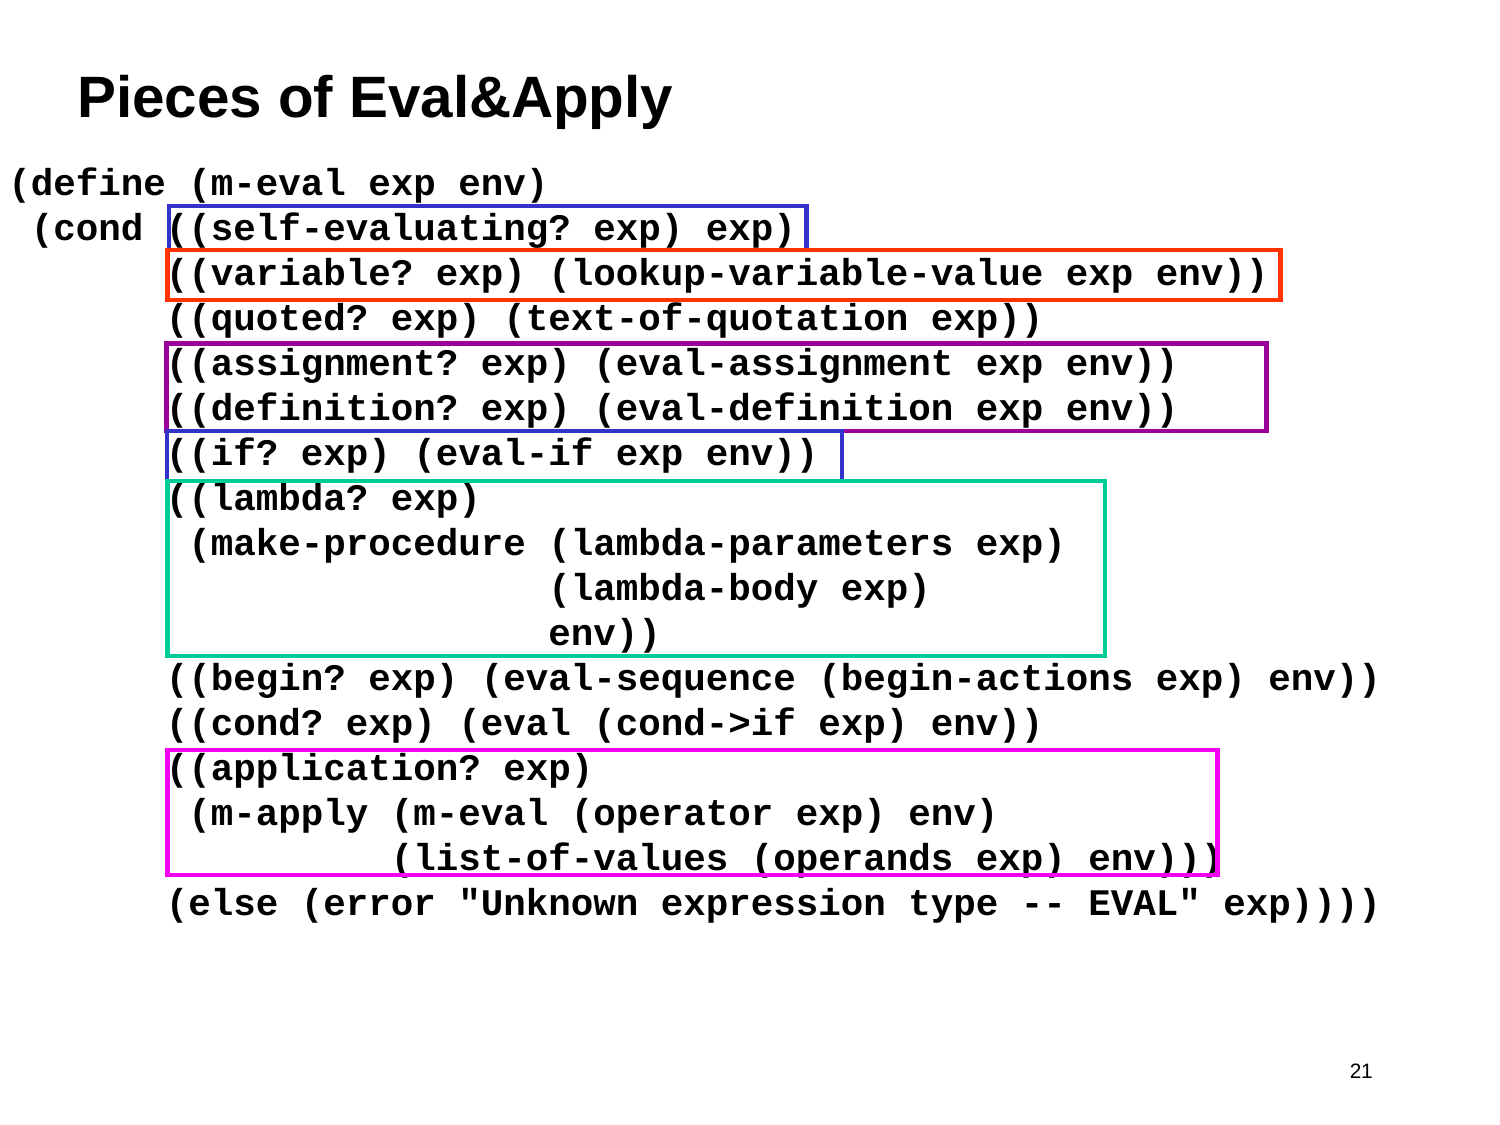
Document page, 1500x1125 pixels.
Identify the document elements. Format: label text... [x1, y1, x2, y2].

text_box (define (m-eval exp env) (cond ((self-evaluating? exp) exp) ((variable? exp) (lookup-variable-value exp env)) ((quoted? exp) (text-of-quotation exp)) ((assignment? exp) (eval-assignment exp env)) ((definition? exp) (eval-definition exp env)) ((if? exp) (eval-if exp env)) ((lambda? exp) (make-procedure (lambda-parameters exp) (lambda-body exp) env)) ((begin? exp) (eval-sequence (begin-actions exp) env)) ((cond? exp) (eval (cond->if exp) env)) ((application? exp) (m-apply (m-eval (operator exp) env) (list-of-values (operands exp) env))) (else (error "Unknown expression type -- EVAL" exp)))) [0, 149, 1396, 931]
text_box <number> [1025, 1049, 1388, 1101]
text_box Pieces of Eval&Apply [62, 24, 1338, 149]
